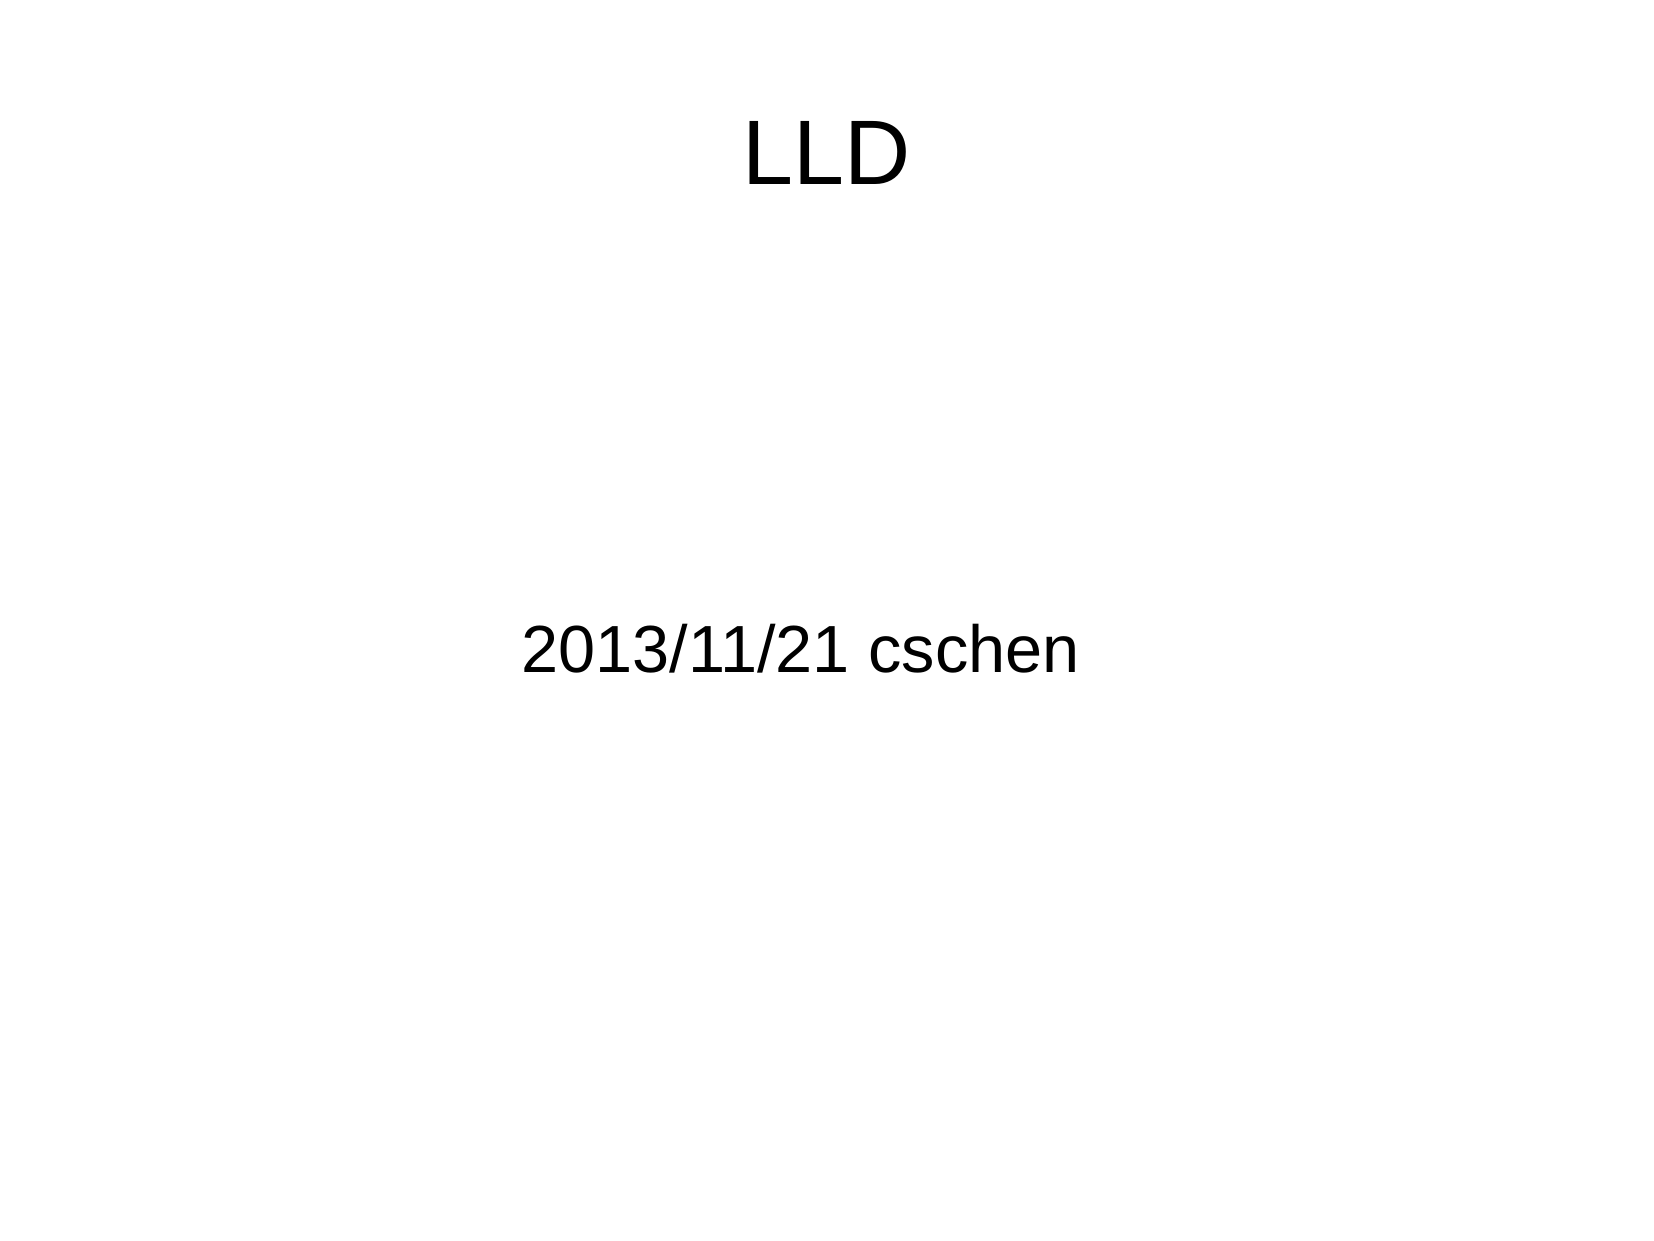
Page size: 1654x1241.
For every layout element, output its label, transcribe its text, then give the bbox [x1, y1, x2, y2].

subtitle 2013/11/21 cschen [82, 290, 1538, 1010]
title LLD [82, 49, 1571, 257]
